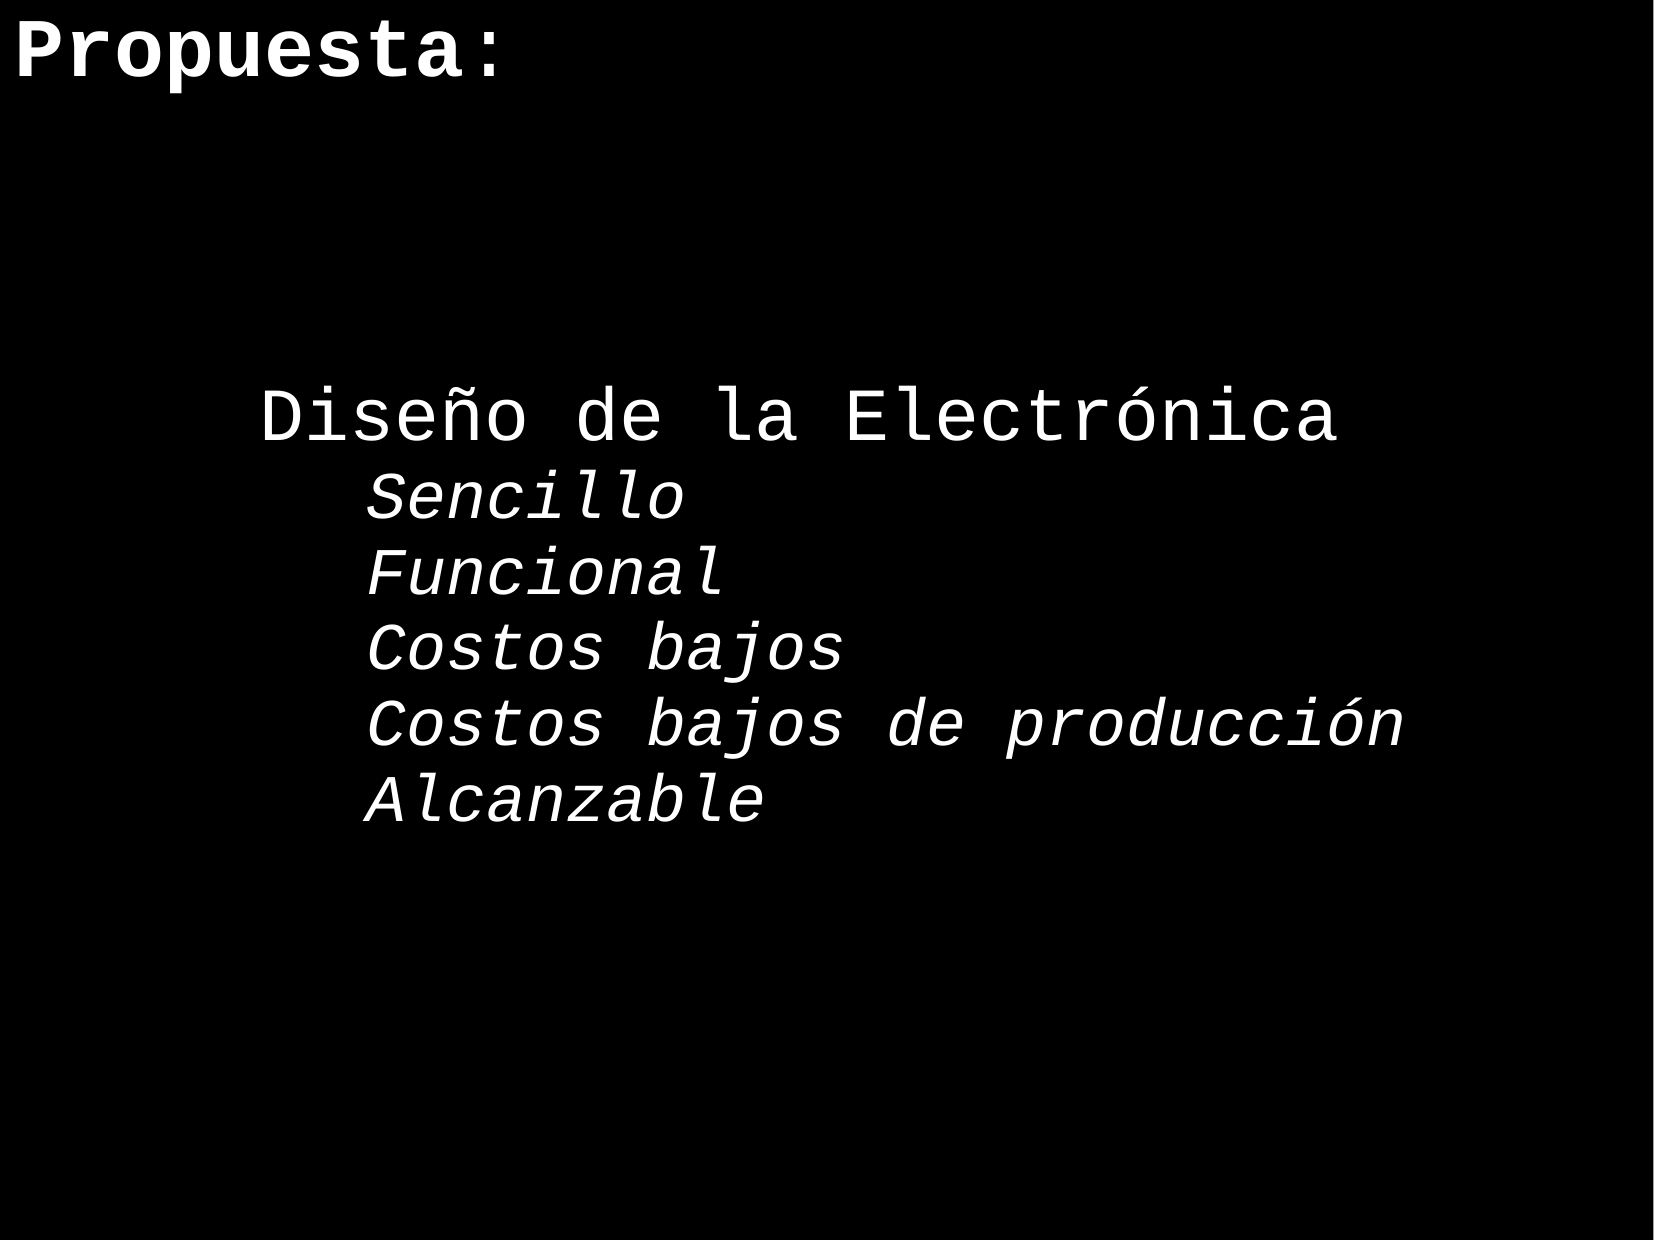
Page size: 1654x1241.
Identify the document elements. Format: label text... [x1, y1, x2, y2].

text_box Propuesta: [0, 0, 680, 110]
subtitle Diseño de la Electrónica Sencillo Funcional Costos bajos Costos bajos de producción Alcanzable [82, 118, 1571, 1102]
